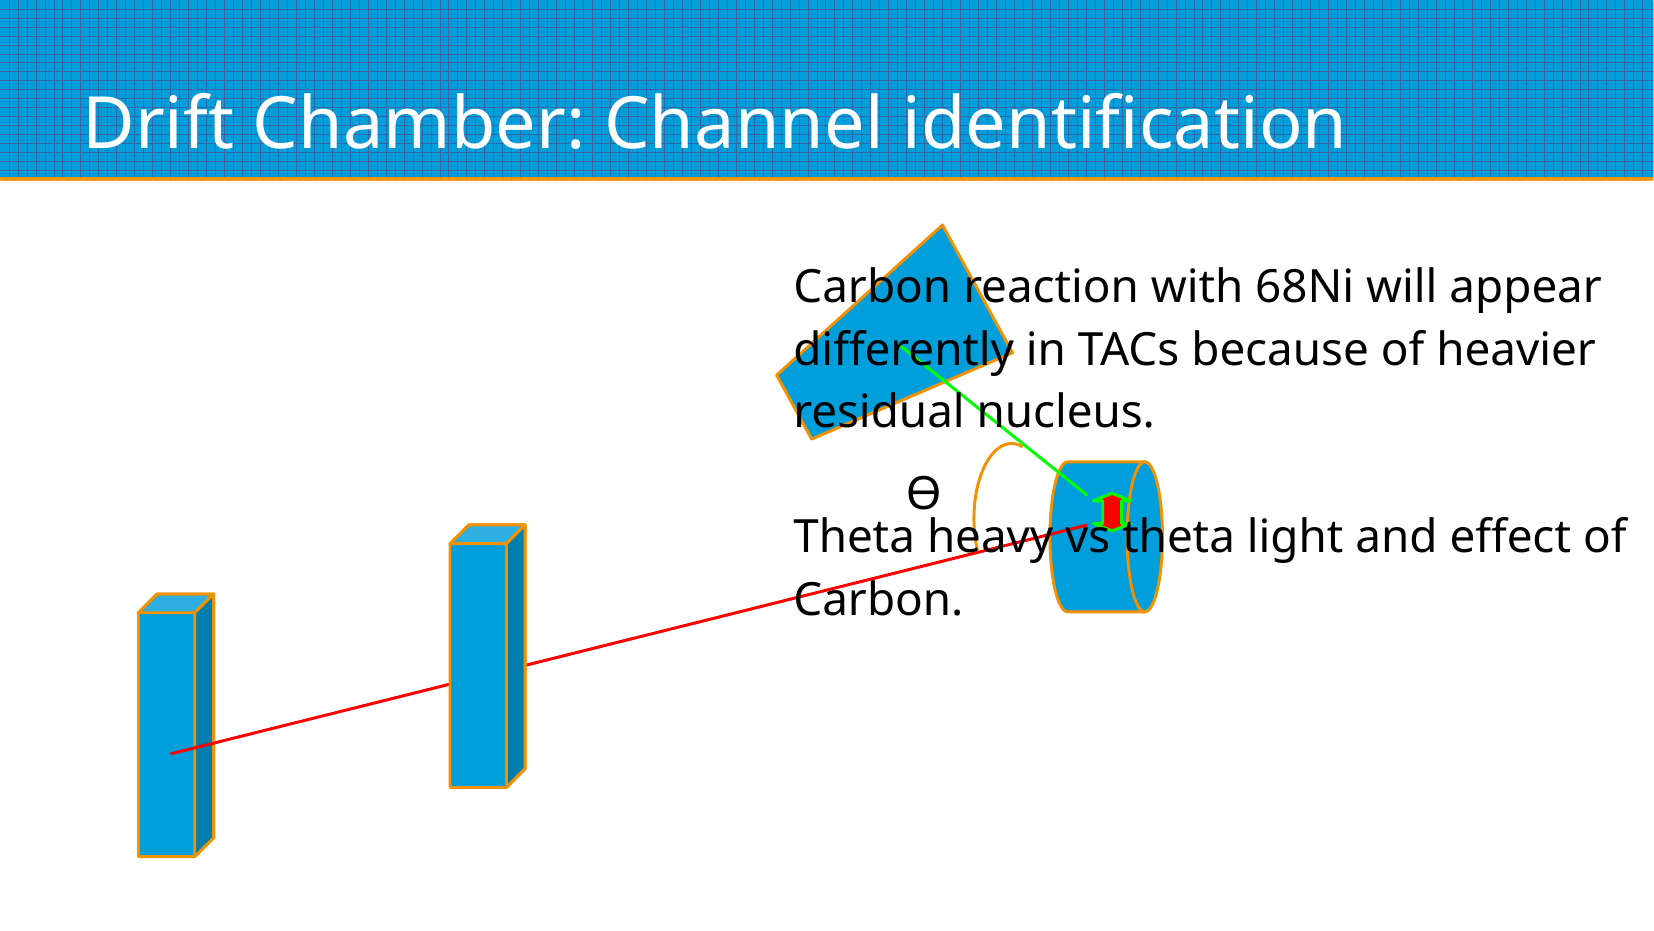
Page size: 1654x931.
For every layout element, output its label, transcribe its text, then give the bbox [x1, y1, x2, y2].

title Drift Chamber: Channel identification [82, 14, 1571, 171]
text_box [138, 594, 214, 857]
text_box [776, 365, 787, 395]
text_box Carbon reaction with 68Ni will appear differently in TACs because of heavier residual nucleus. Theta heavy vs theta light and effect of Carbon. [787, 153, 1651, 917]
text_box [450, 524, 526, 788]
